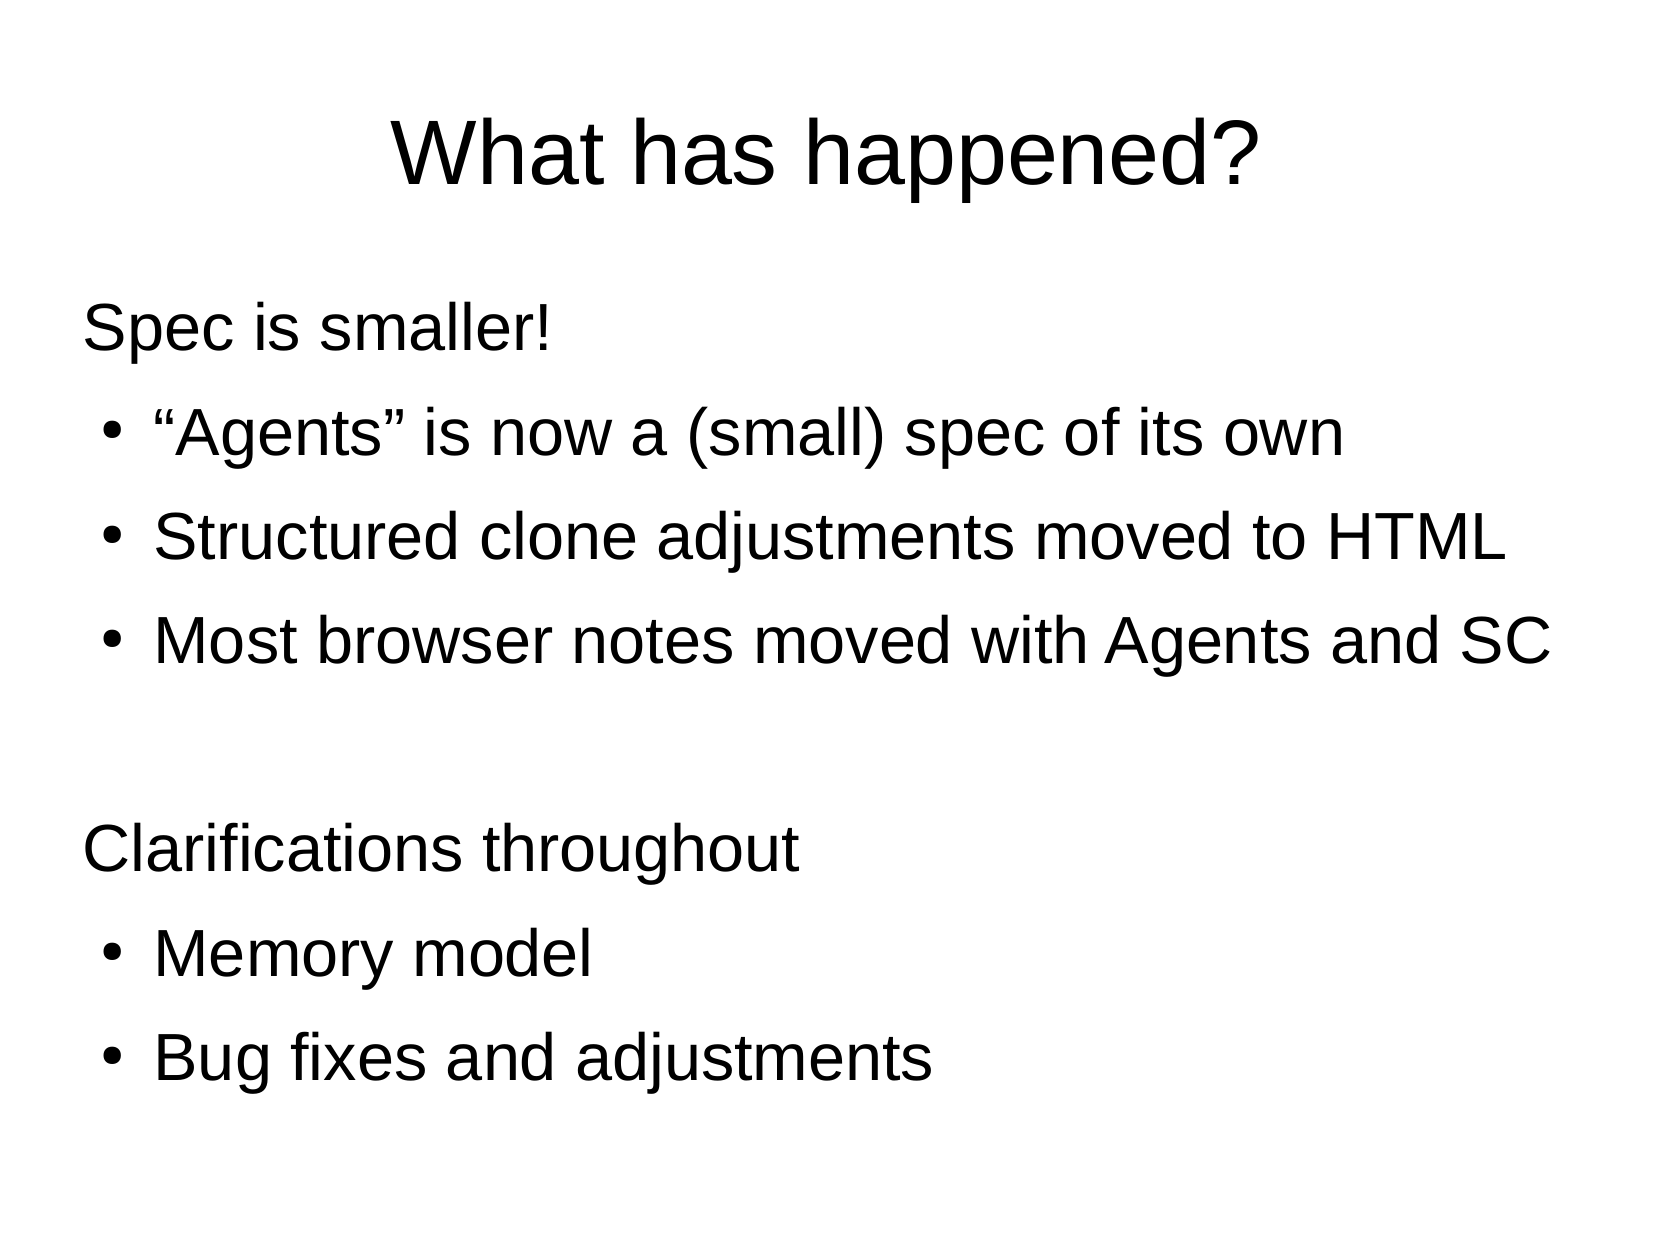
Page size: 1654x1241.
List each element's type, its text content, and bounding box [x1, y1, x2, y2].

title What has happened? [82, 49, 1571, 257]
list Spec is smaller! “Agents” is now a (small) spec of its own Structured clone adjustments moved to HTML Most browser notes moved with Agents and SC Clarifications throughout Memory model Bug fixes and adjustments [82, 290, 1571, 1093]
